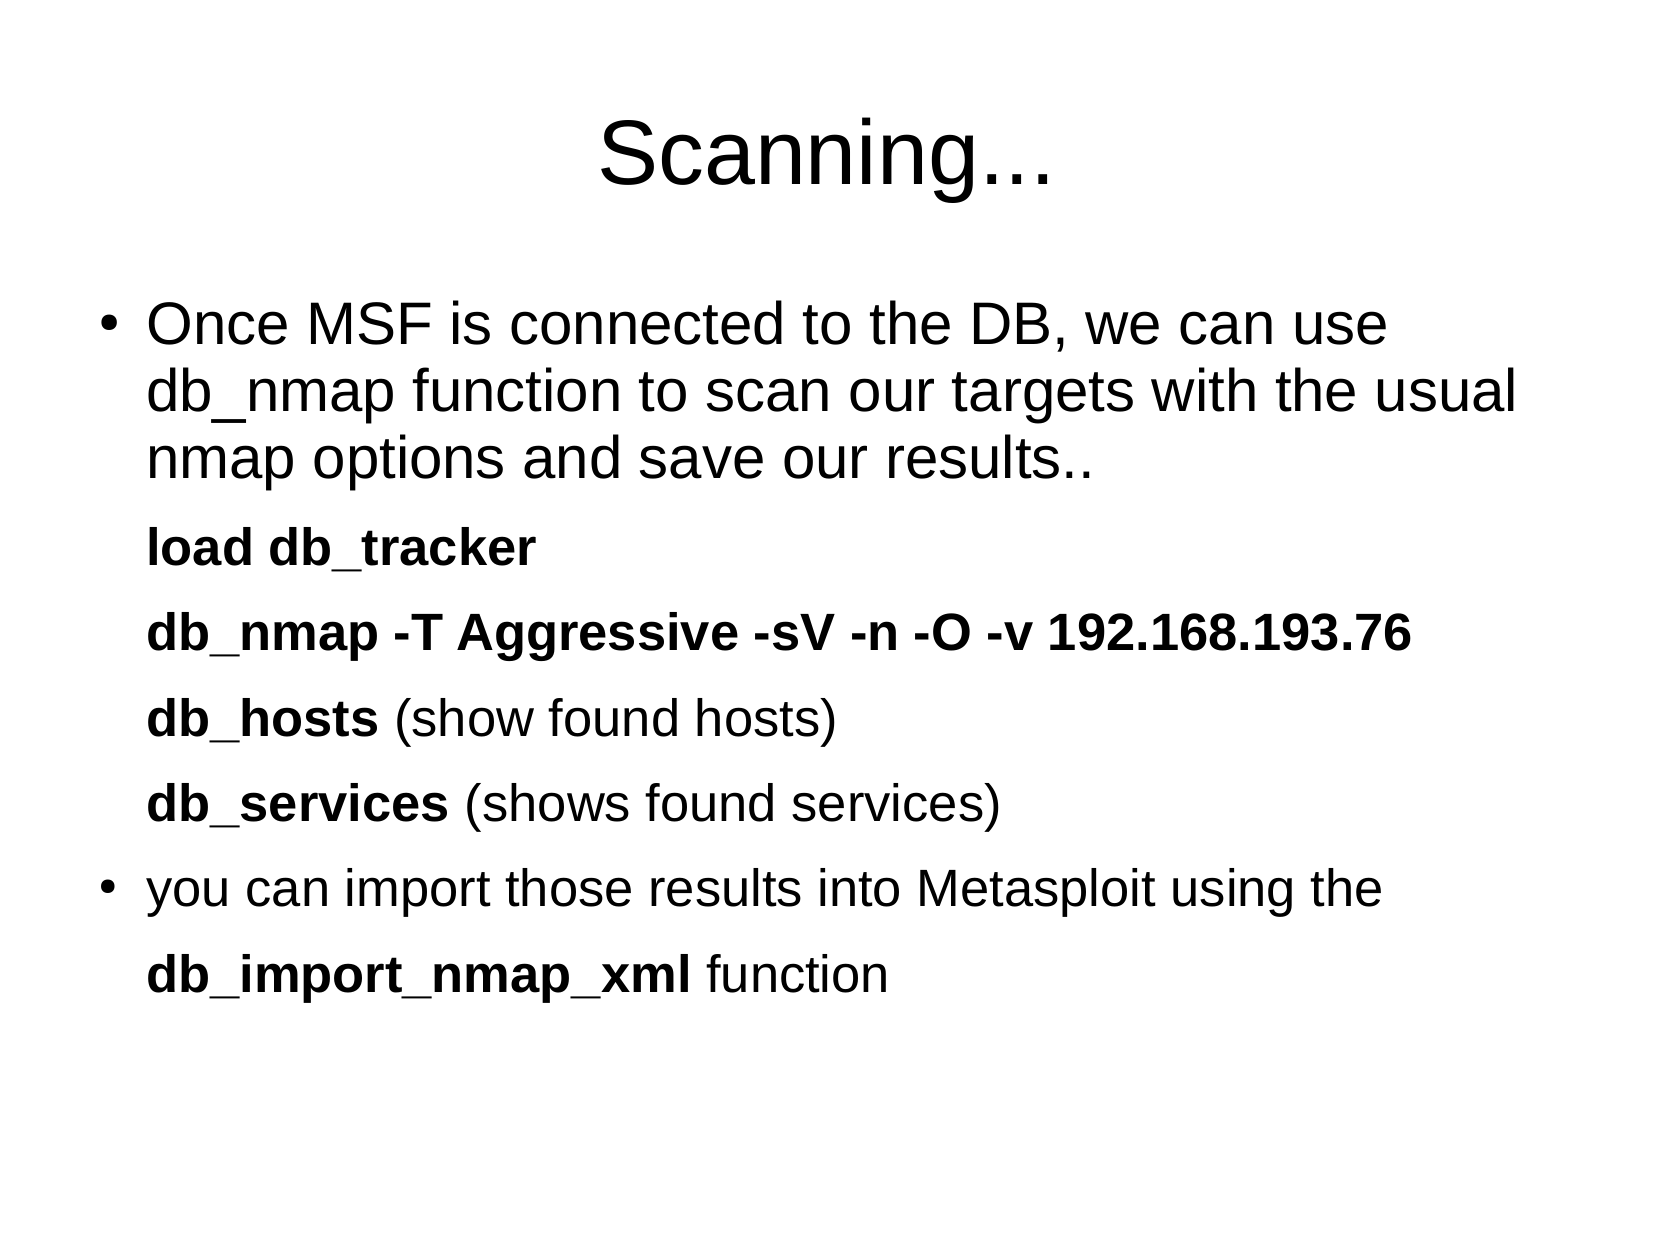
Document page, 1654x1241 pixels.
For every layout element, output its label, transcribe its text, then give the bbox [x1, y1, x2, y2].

title Scanning... [82, 49, 1571, 257]
list Once MSF is connected to the DB, we can use db_nmap function to scan our targets with the usual nmap options and save our results.. load db_tracker db_nmap -T Aggressive -sV -n -O -v 192.168.193.76 db_hosts (show found hosts) db_services (shows found services) you can import those results into Metasploit using the db_import_nmap_xml function [82, 290, 1571, 1010]
